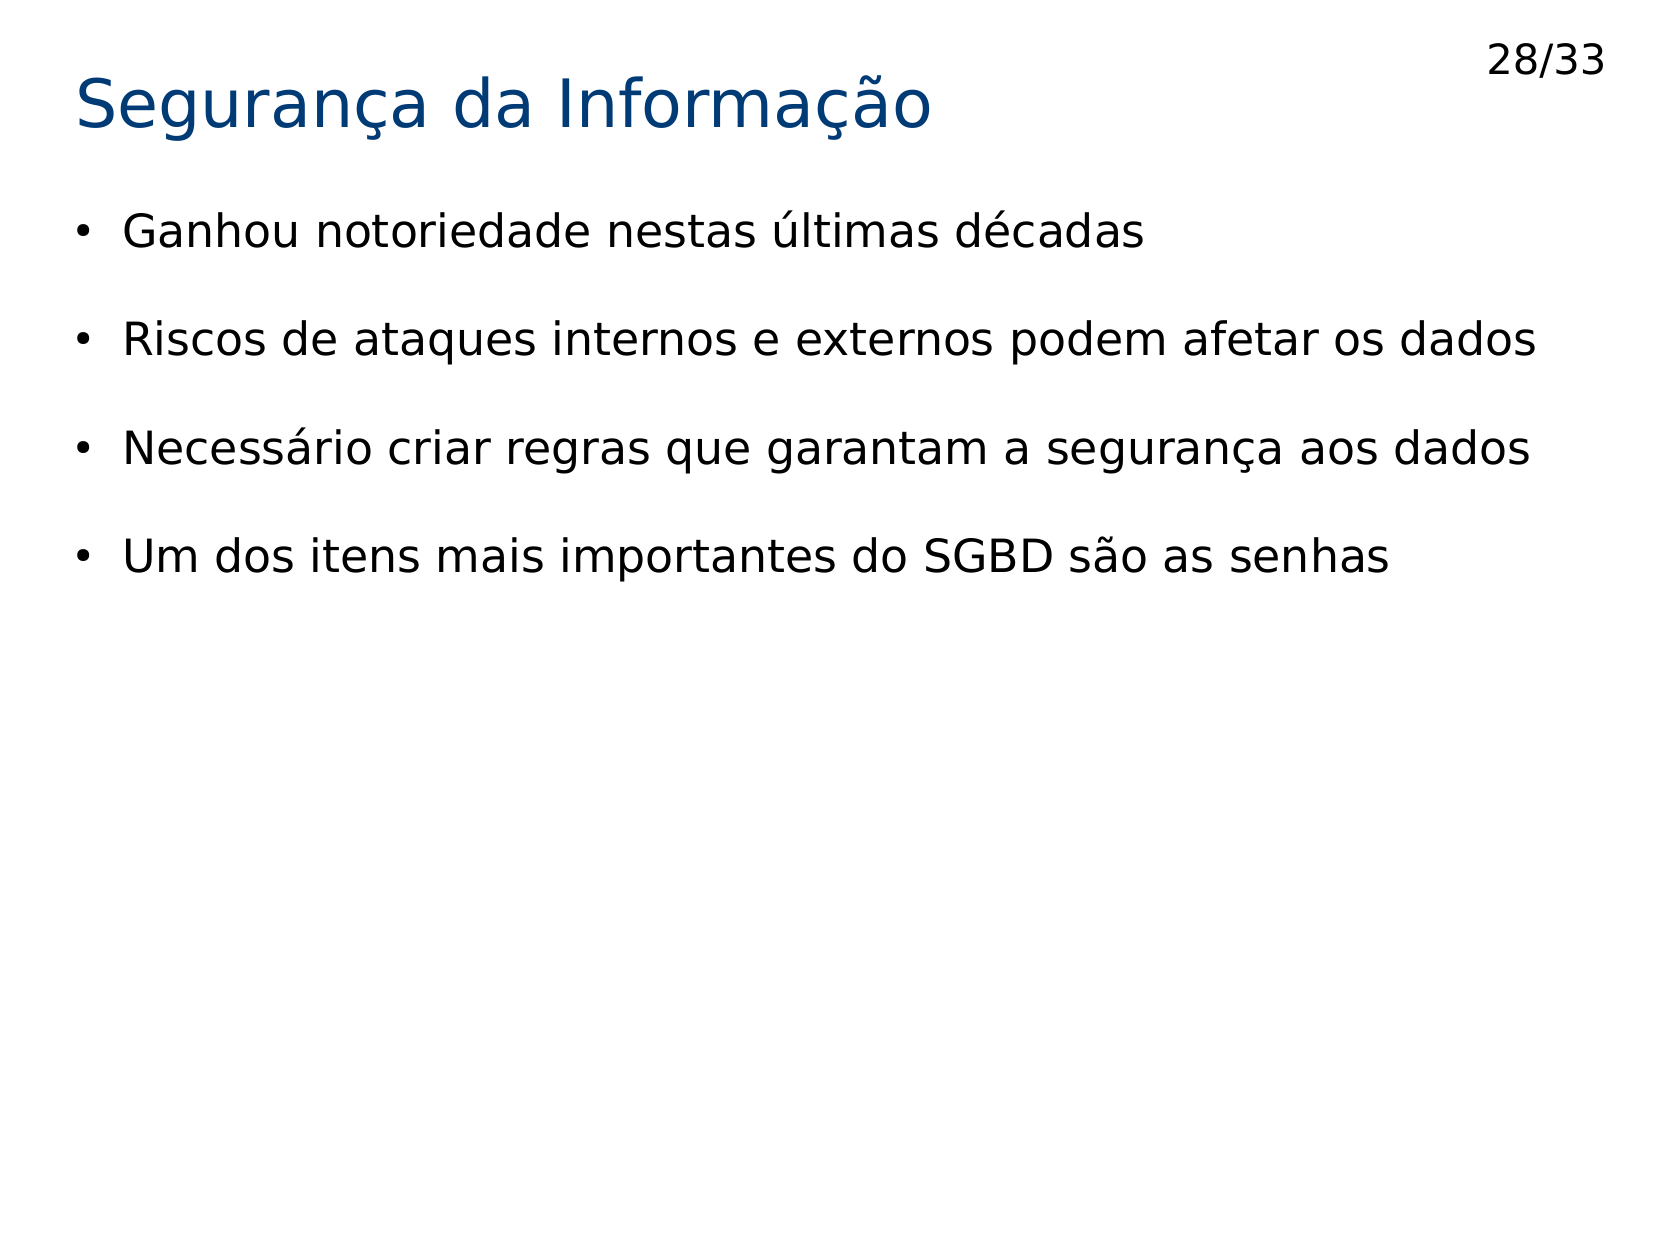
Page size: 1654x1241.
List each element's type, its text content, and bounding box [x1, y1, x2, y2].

list Ganhou notoriedade nestas últimas décadas Riscos de ataques internos e externos podem afetar os dados Necessário criar regras que garantam a segurança aos dados Um dos itens mais importantes do SGBD são as senhas [75, 196, 1608, 1187]
title Segurança da Informação [75, 33, 1425, 175]
